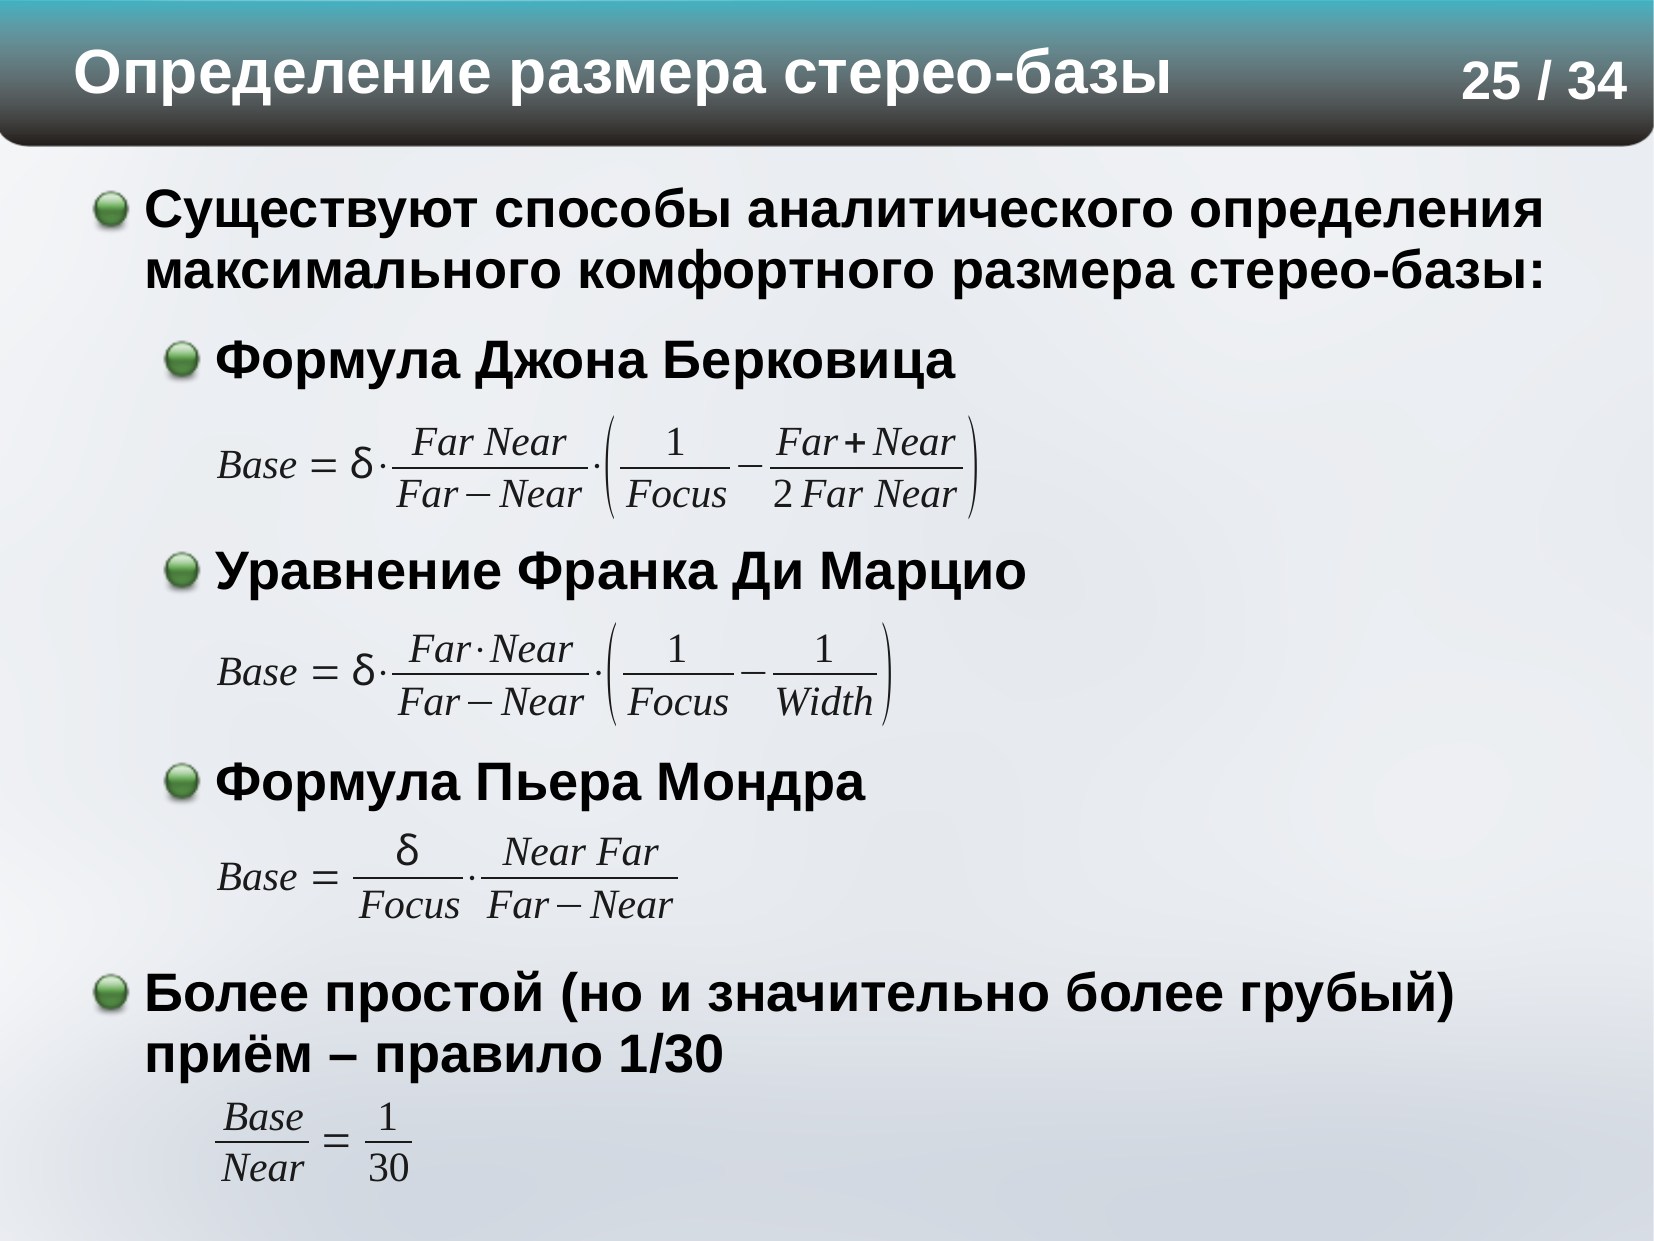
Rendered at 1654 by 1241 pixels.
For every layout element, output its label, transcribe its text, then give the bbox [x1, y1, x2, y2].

picture [0, 0, 1654, 1241]
chart [207, 620, 901, 729]
text_box Определение размера стерео-базы [59, 29, 1359, 115]
chart [207, 826, 688, 928]
text_box <номер> / 34 [1446, 42, 1654, 179]
text_box Существуют способы аналитического определения максимального комфортного размера стерео-базы: Формула Джона Берковица Уравнение Франка Ди Марцио Формула Пьера Мондра Более простой (но и значительно более грубый) приём – правило 1/30 [70, 171, 1625, 1092]
chart [207, 1092, 421, 1192]
chart [207, 413, 987, 522]
